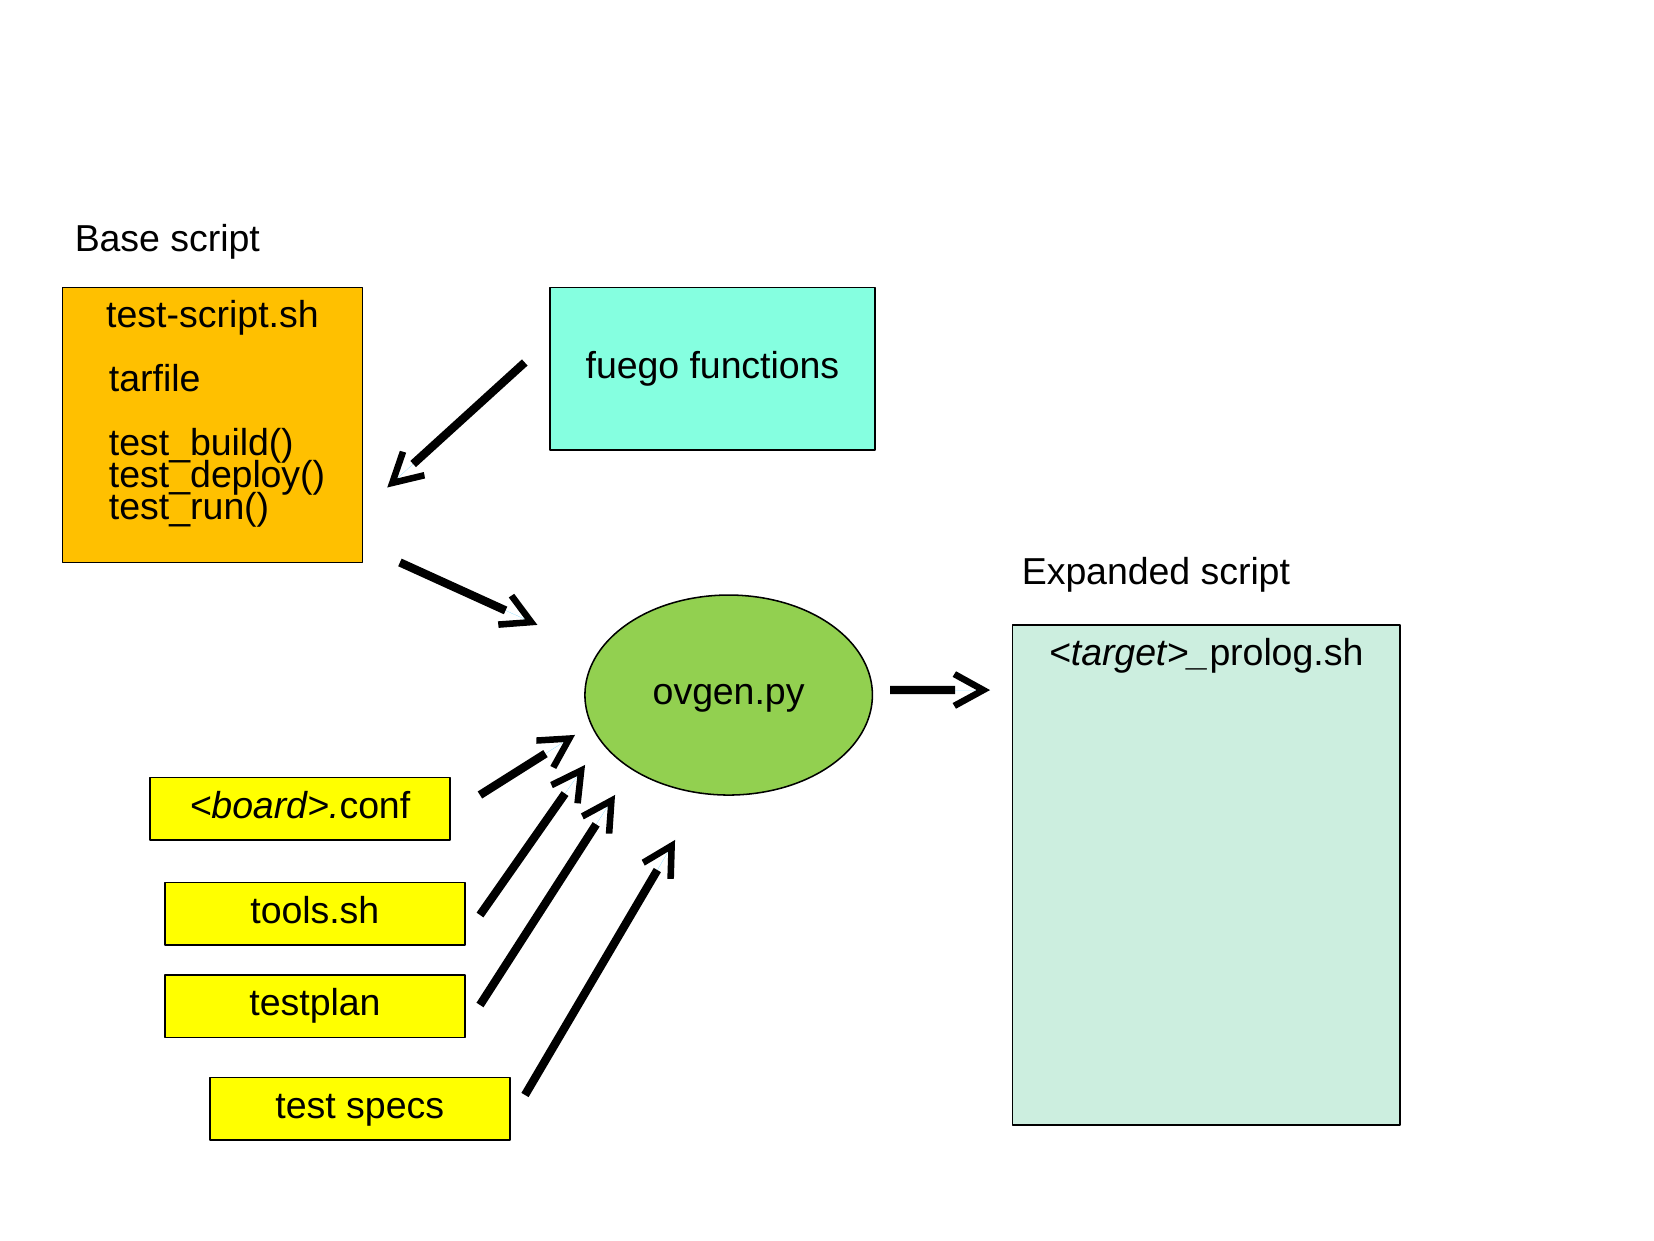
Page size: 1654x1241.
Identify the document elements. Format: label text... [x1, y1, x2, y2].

text_box [399, 562, 538, 625]
text_box [480, 794, 616, 1006]
text_box testplan [164, 974, 465, 1038]
text_box <board>.conf [149, 777, 450, 840]
text_box [525, 839, 676, 1096]
text_box test-script.sh tarfile test_build() test_deploy() test_run() [62, 287, 363, 563]
text_box tools.sh [164, 882, 465, 945]
text_box [479, 734, 576, 796]
text_box ovgen.py [584, 595, 873, 796]
text_box Expanded script [1007, 543, 1306, 601]
text_box [387, 362, 525, 488]
text_box <target>_prolog.sh [1012, 624, 1400, 1125]
text_box Base script [60, 210, 275, 267]
text_box fuego functions [549, 287, 875, 451]
text_box [480, 764, 586, 916]
text_box test specs [209, 1077, 510, 1140]
